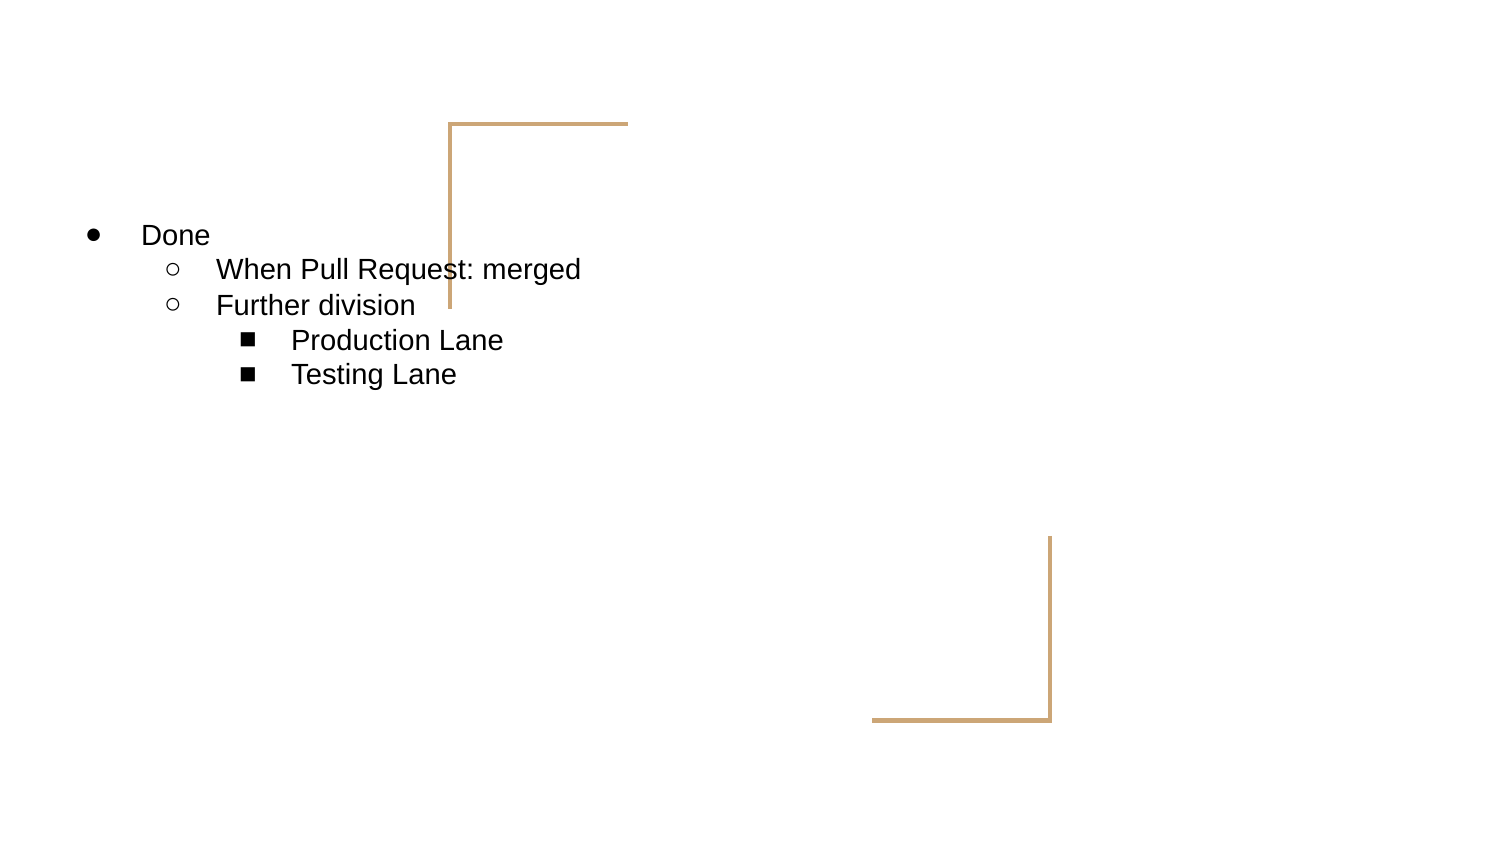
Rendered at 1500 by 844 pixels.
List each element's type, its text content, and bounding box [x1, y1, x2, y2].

list Done When Pull Request: merged Further division Production Lane Testing Lane [51, 200, 1449, 752]
title [51, 51, 1449, 189]
